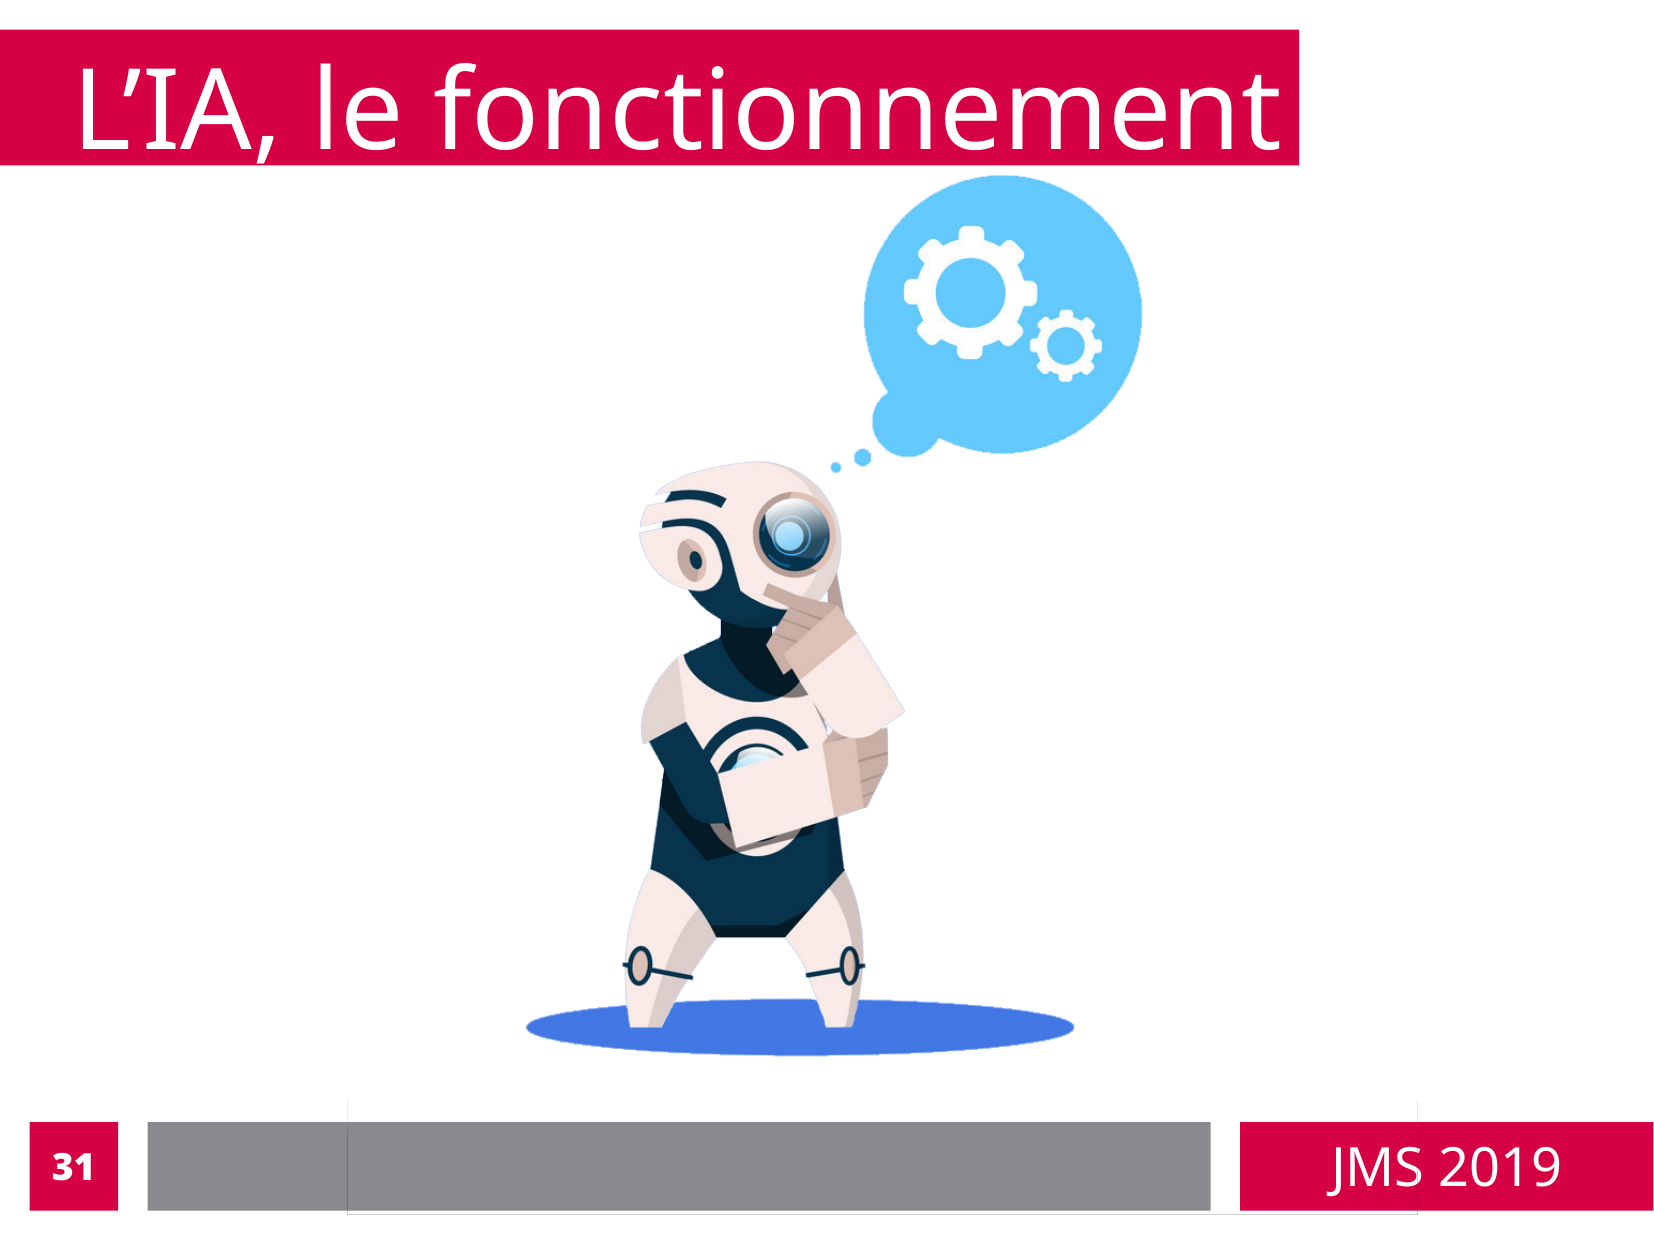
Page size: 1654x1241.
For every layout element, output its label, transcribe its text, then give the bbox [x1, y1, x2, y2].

title L’IA, le fonctionnement [0, 29, 1371, 178]
picture [347, 58, 1418, 1215]
